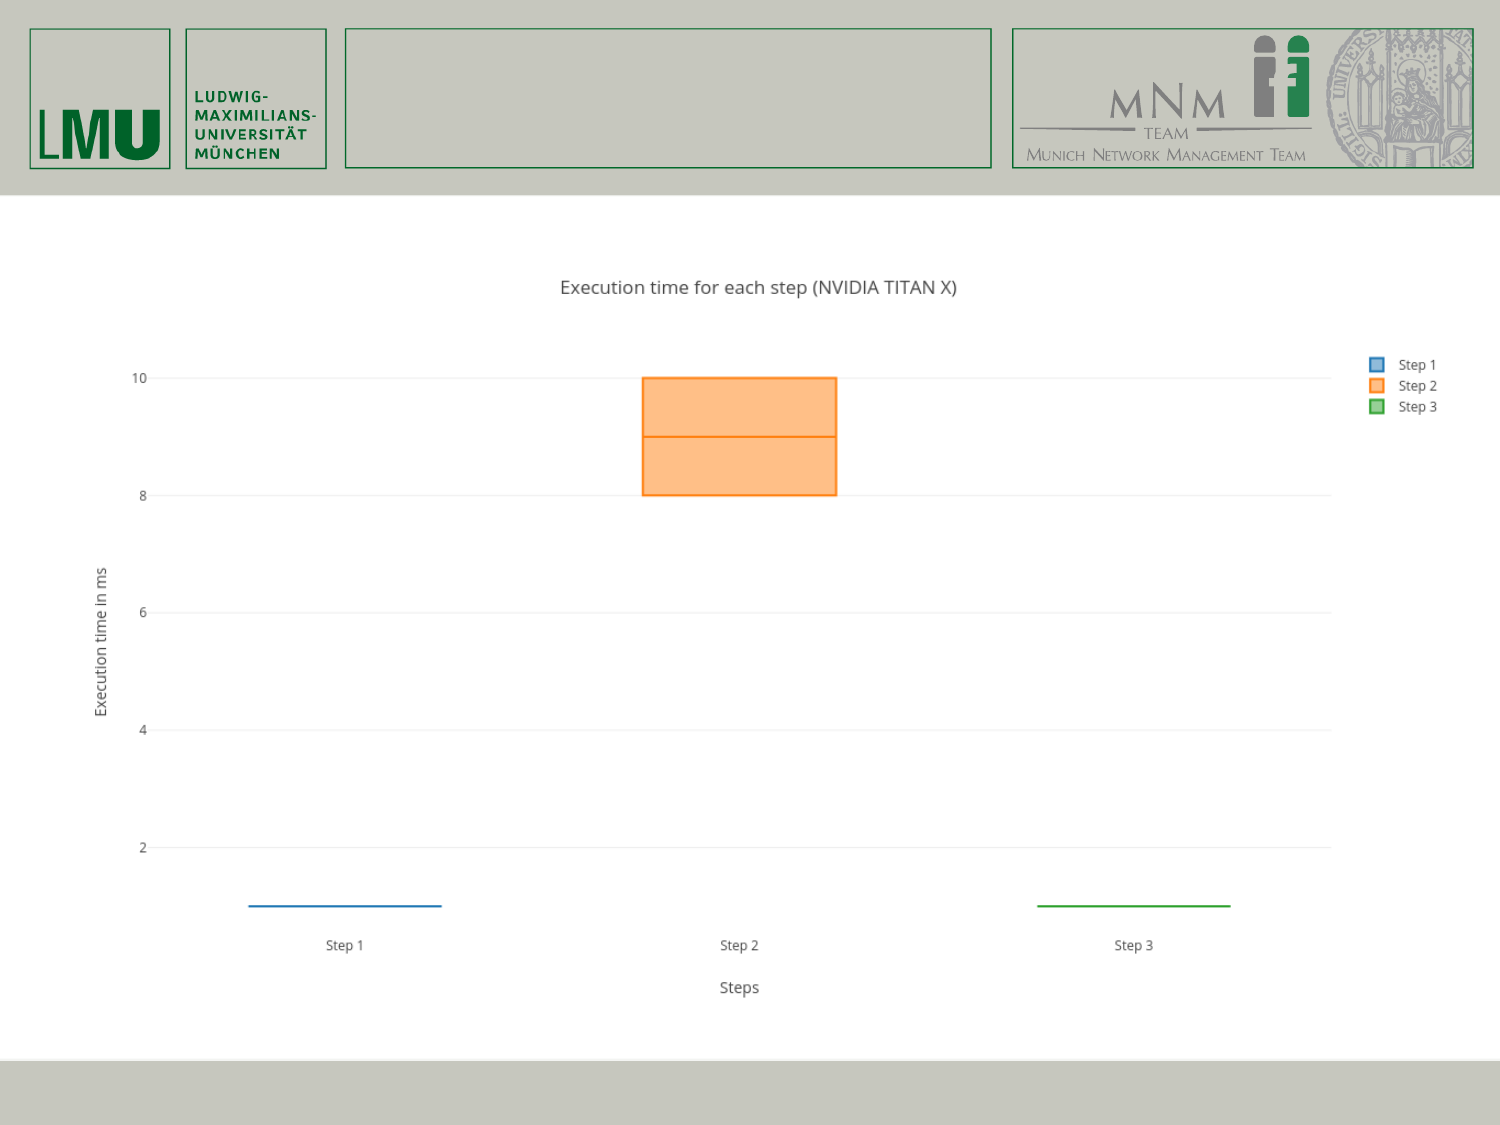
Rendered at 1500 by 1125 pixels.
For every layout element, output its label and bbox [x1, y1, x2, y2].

picture [0, 0, 1500, 196]
title [339, 101, 987, 177]
picture [60, 239, 1456, 1024]
picture [0, 1059, 1500, 1125]
